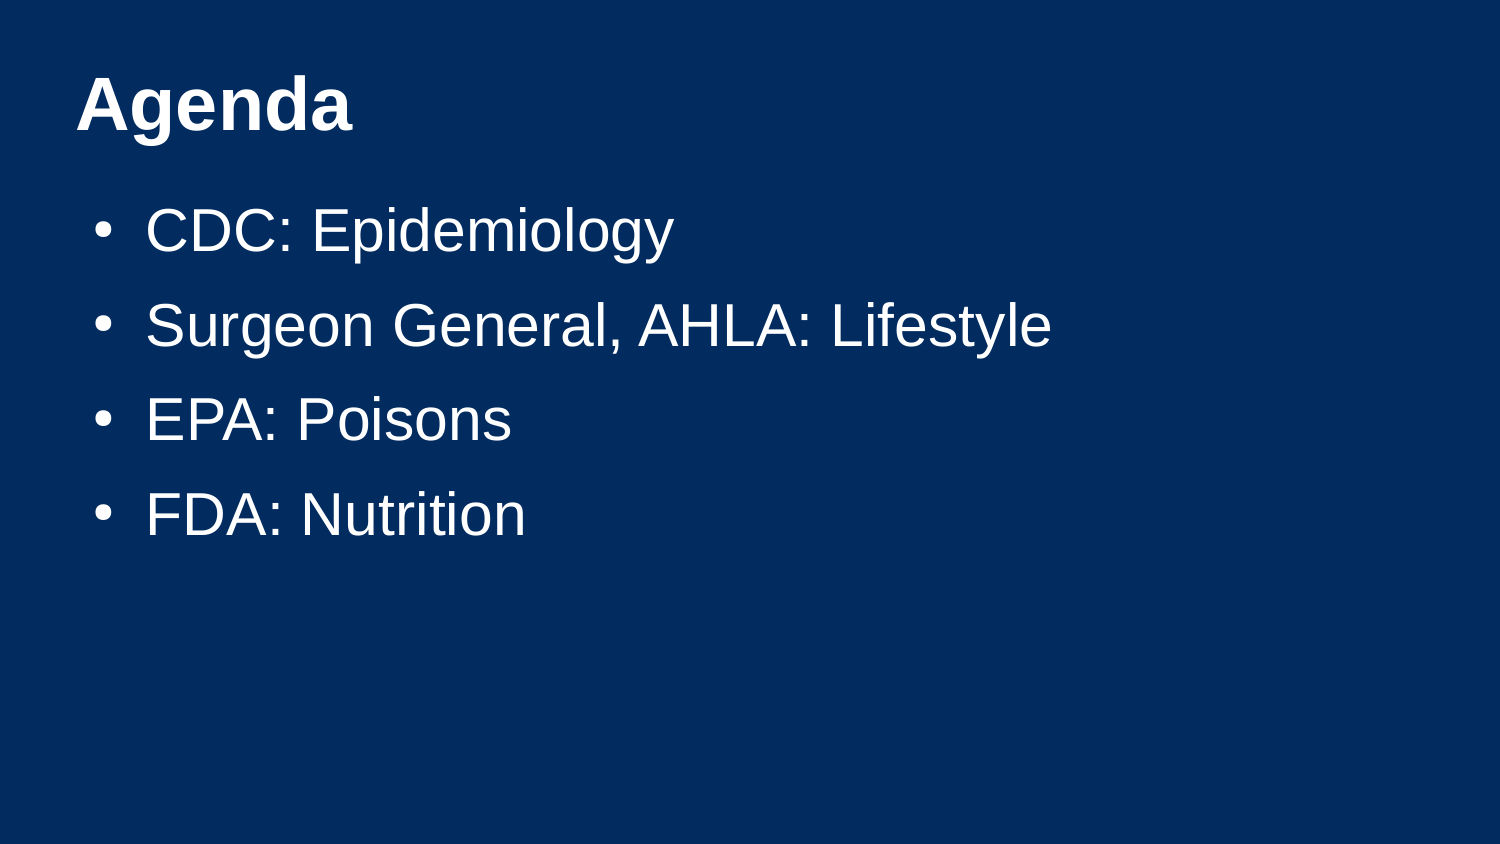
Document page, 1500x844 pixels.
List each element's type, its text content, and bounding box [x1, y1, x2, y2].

list CDC: Epidemiology Surgeon General, AHLA: Lifestyle EPA: Poisons FDA: Nutrition [75, 196, 1426, 796]
title Agenda [74, 33, 1425, 175]
